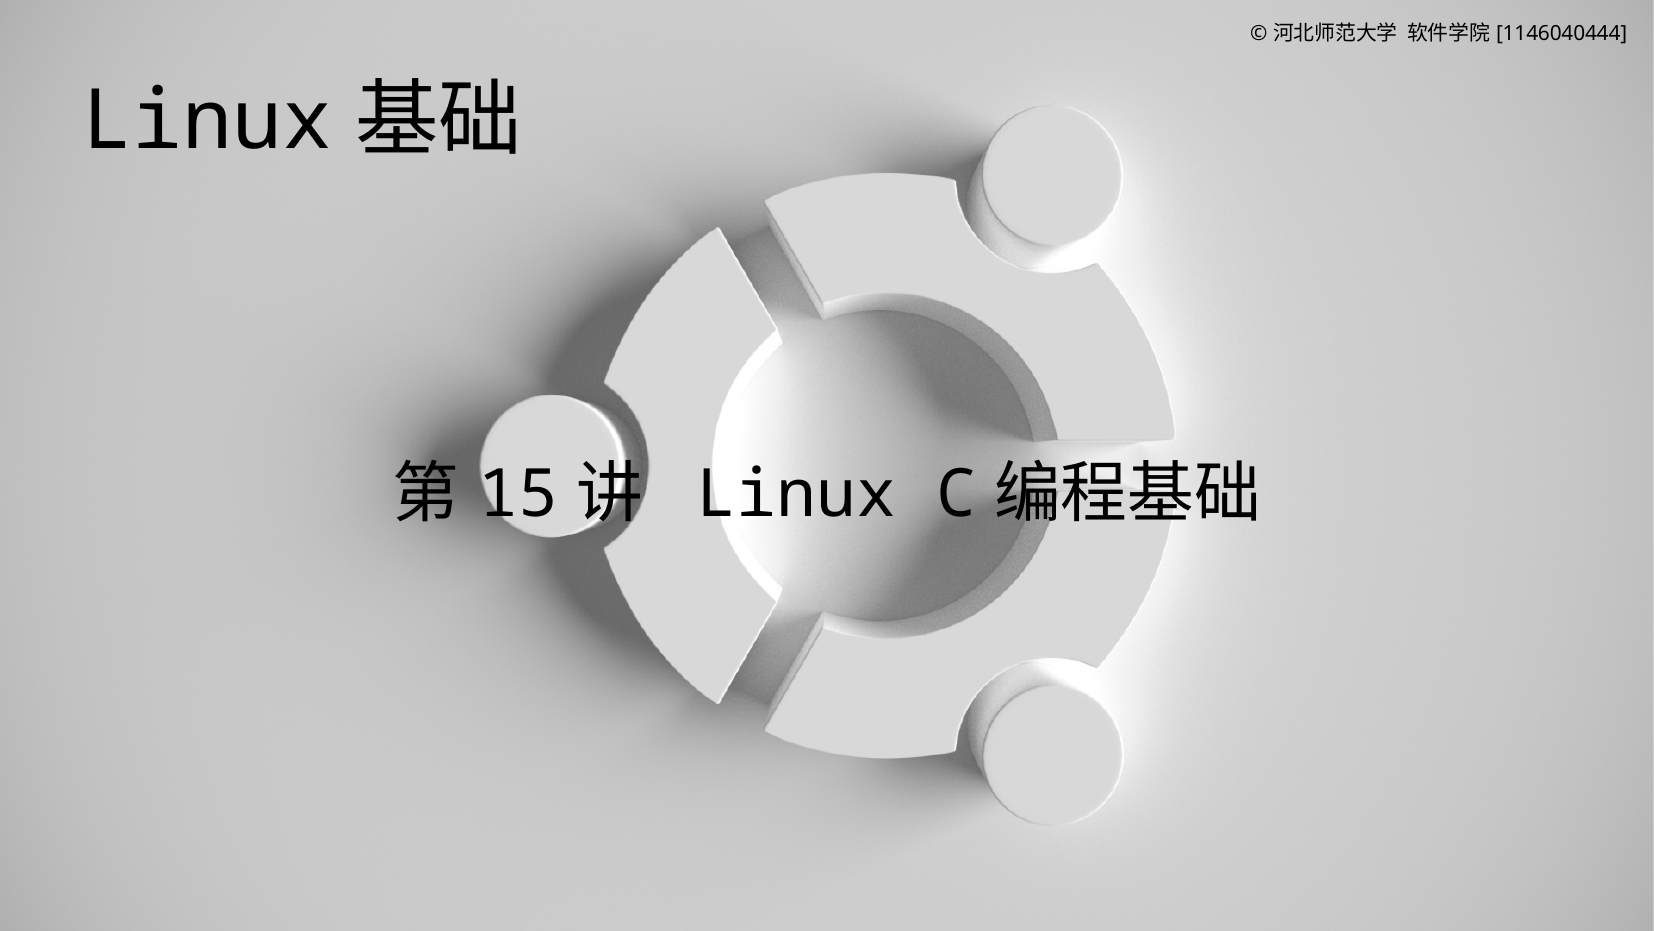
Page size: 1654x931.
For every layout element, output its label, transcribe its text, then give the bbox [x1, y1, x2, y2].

subtitle 第15讲 Linux C编程基础 [82, 217, 1571, 758]
title Linux基础 [82, 37, 1571, 189]
picture [0, 0, 1654, 931]
